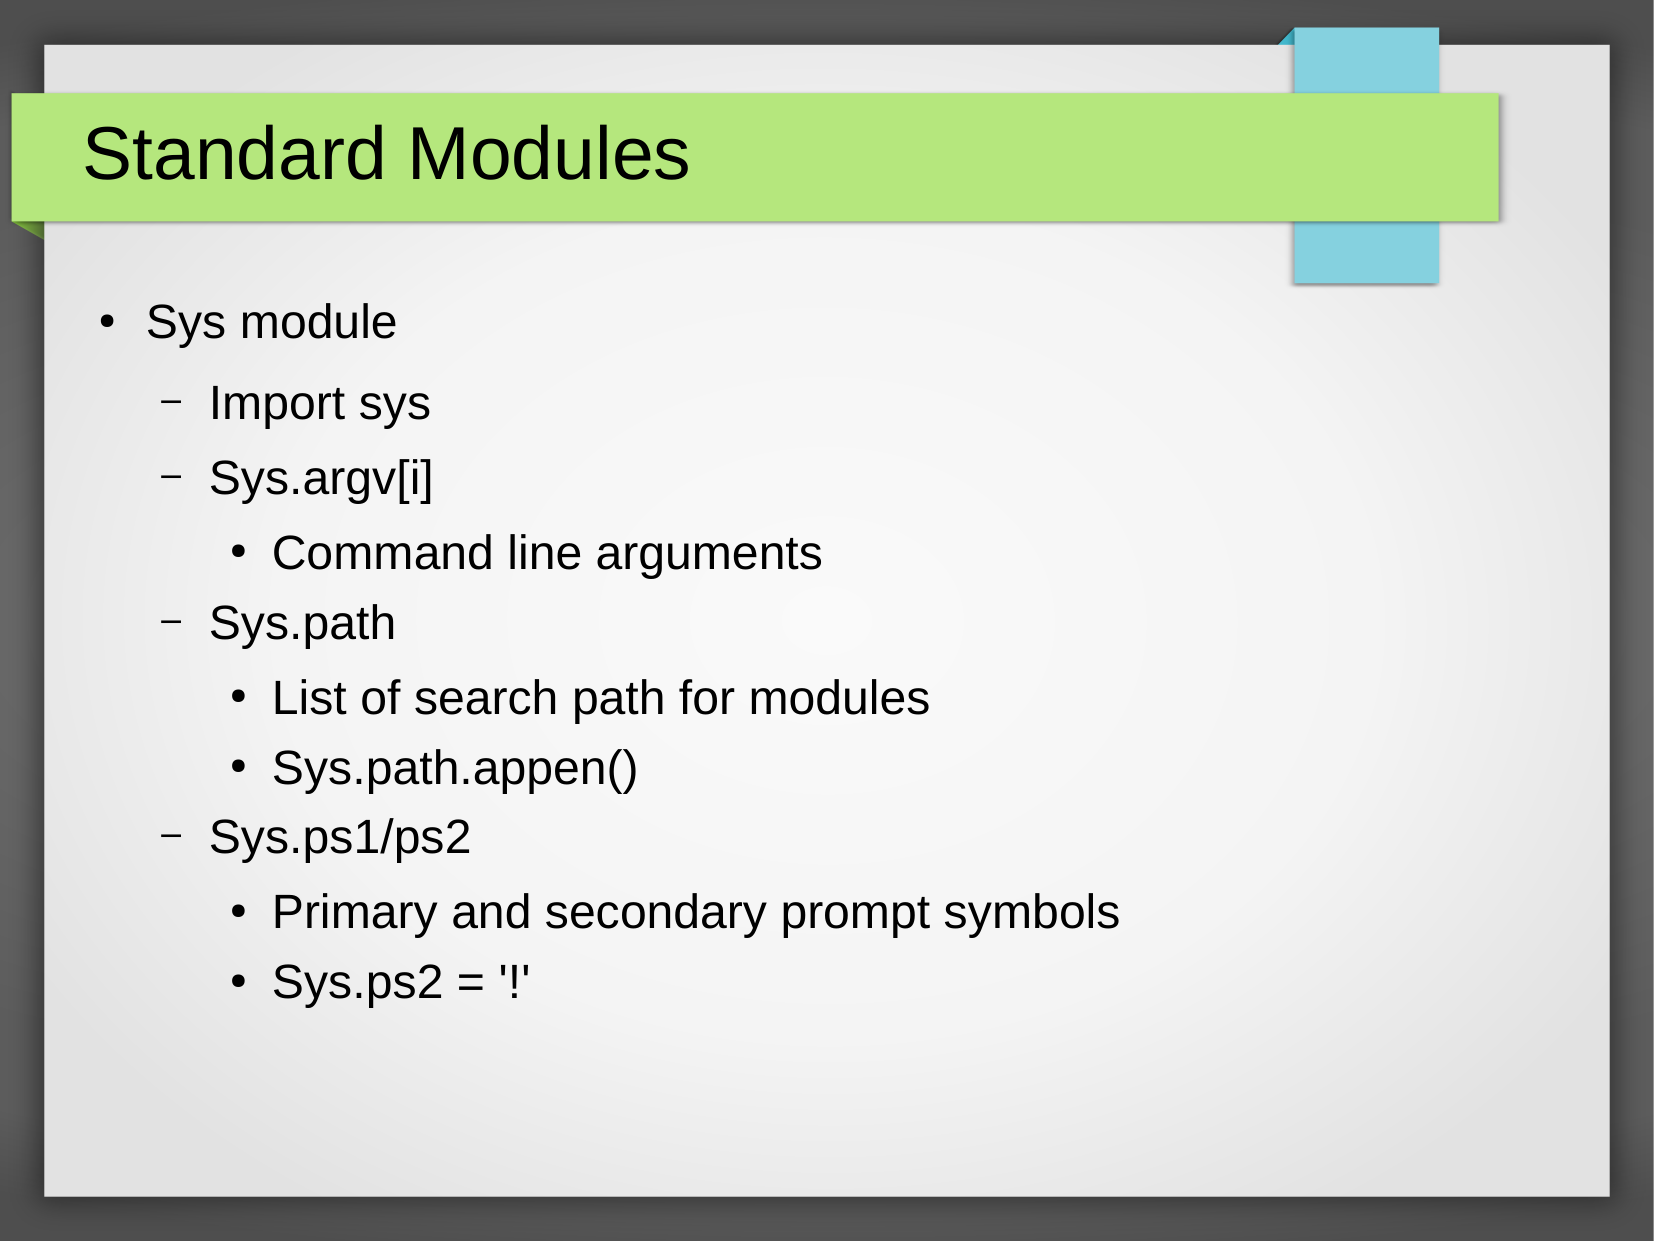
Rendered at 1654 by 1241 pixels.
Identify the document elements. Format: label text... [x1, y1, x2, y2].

picture [0, 0, 1654, 1241]
list Sys module Import sys Sys.argv[i] Command line arguments Sys.path List of search path for modules Sys.path.appen() Sys.ps1/ps2 Primary and secondary prompt symbols Sys.ps2 = '!' [82, 295, 1571, 1015]
title Standard Modules [82, 94, 1264, 213]
